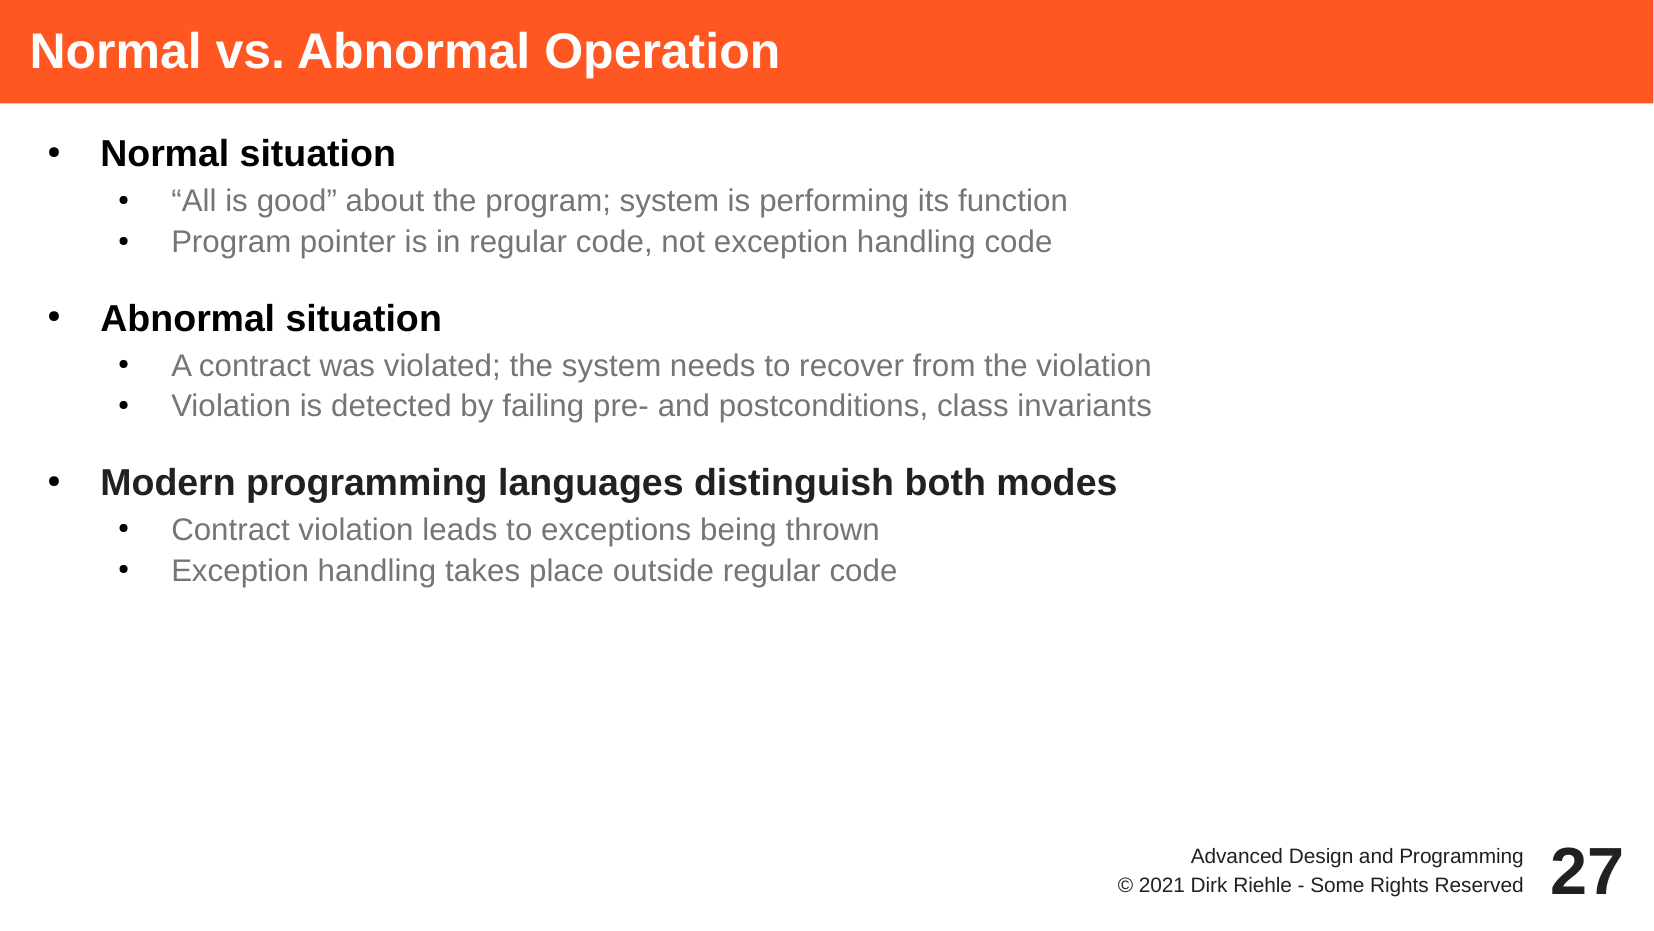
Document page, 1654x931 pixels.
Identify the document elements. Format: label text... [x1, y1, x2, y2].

title Normal vs. Abnormal Operation [0, 0, 1654, 104]
list Normal situation “All is good” about the program; system is performing its function Program pointer is in regular code, not exception handling code Abnormal situation A contract was violated; the system needs to recover from the violation Violation is detected by failing pre- and postconditions, class invariants Modern programming languages distinguish both modes Contract violation leads to exceptions being thrown Exception handling takes place outside regular code [29, 132, 1625, 813]
